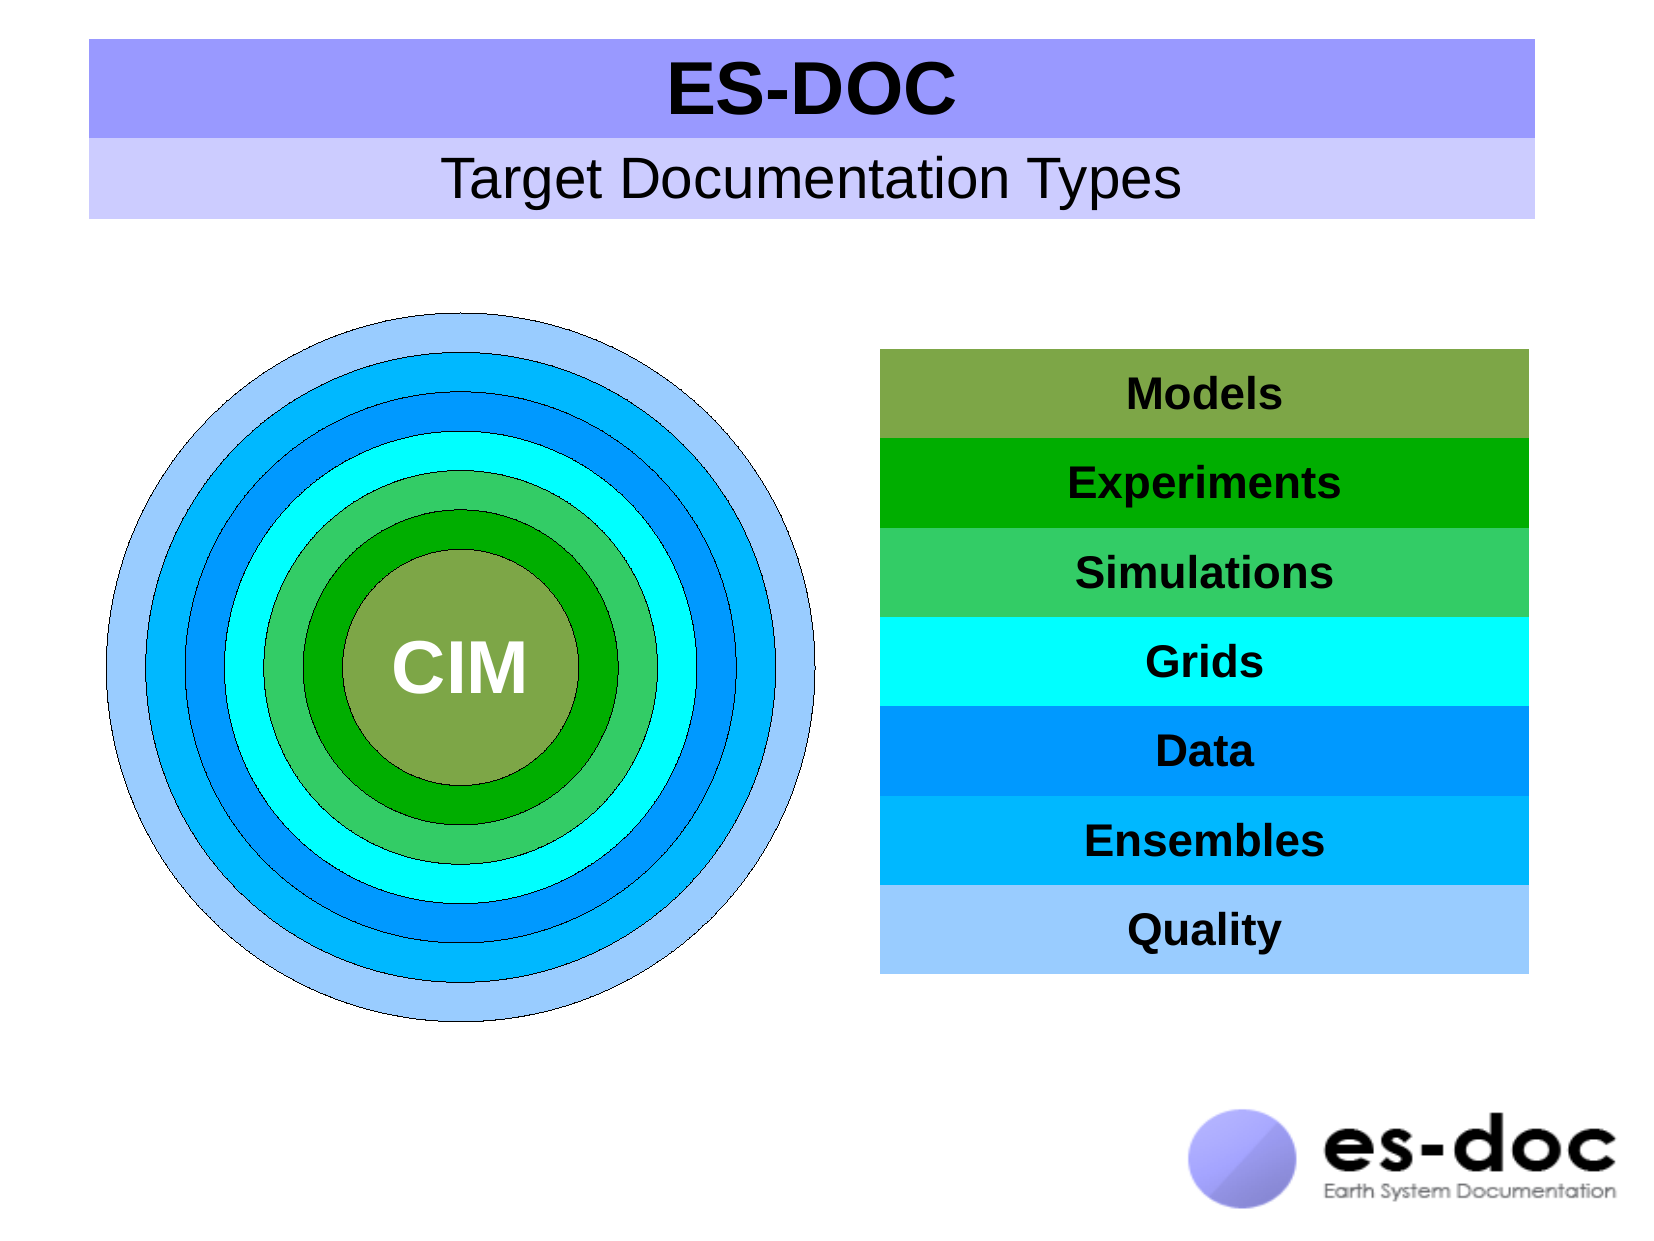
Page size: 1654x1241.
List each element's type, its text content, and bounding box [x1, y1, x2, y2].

table_cell Ensembles [880, 796, 1529, 885]
text_box [106, 312, 816, 1022]
table_cell Experiments [880, 438, 1529, 528]
table_cell Data [880, 706, 1529, 796]
picture [1181, 1092, 1625, 1224]
text_box CIM [342, 549, 579, 786]
table_cell Quality [880, 885, 1529, 974]
table_header Models [880, 349, 1529, 438]
table_cell Simulations [880, 528, 1529, 617]
table_header ES-DOC [89, 39, 1535, 138]
table_cell Grids [880, 617, 1529, 706]
table_cell Target Documentation Types [89, 138, 1535, 219]
